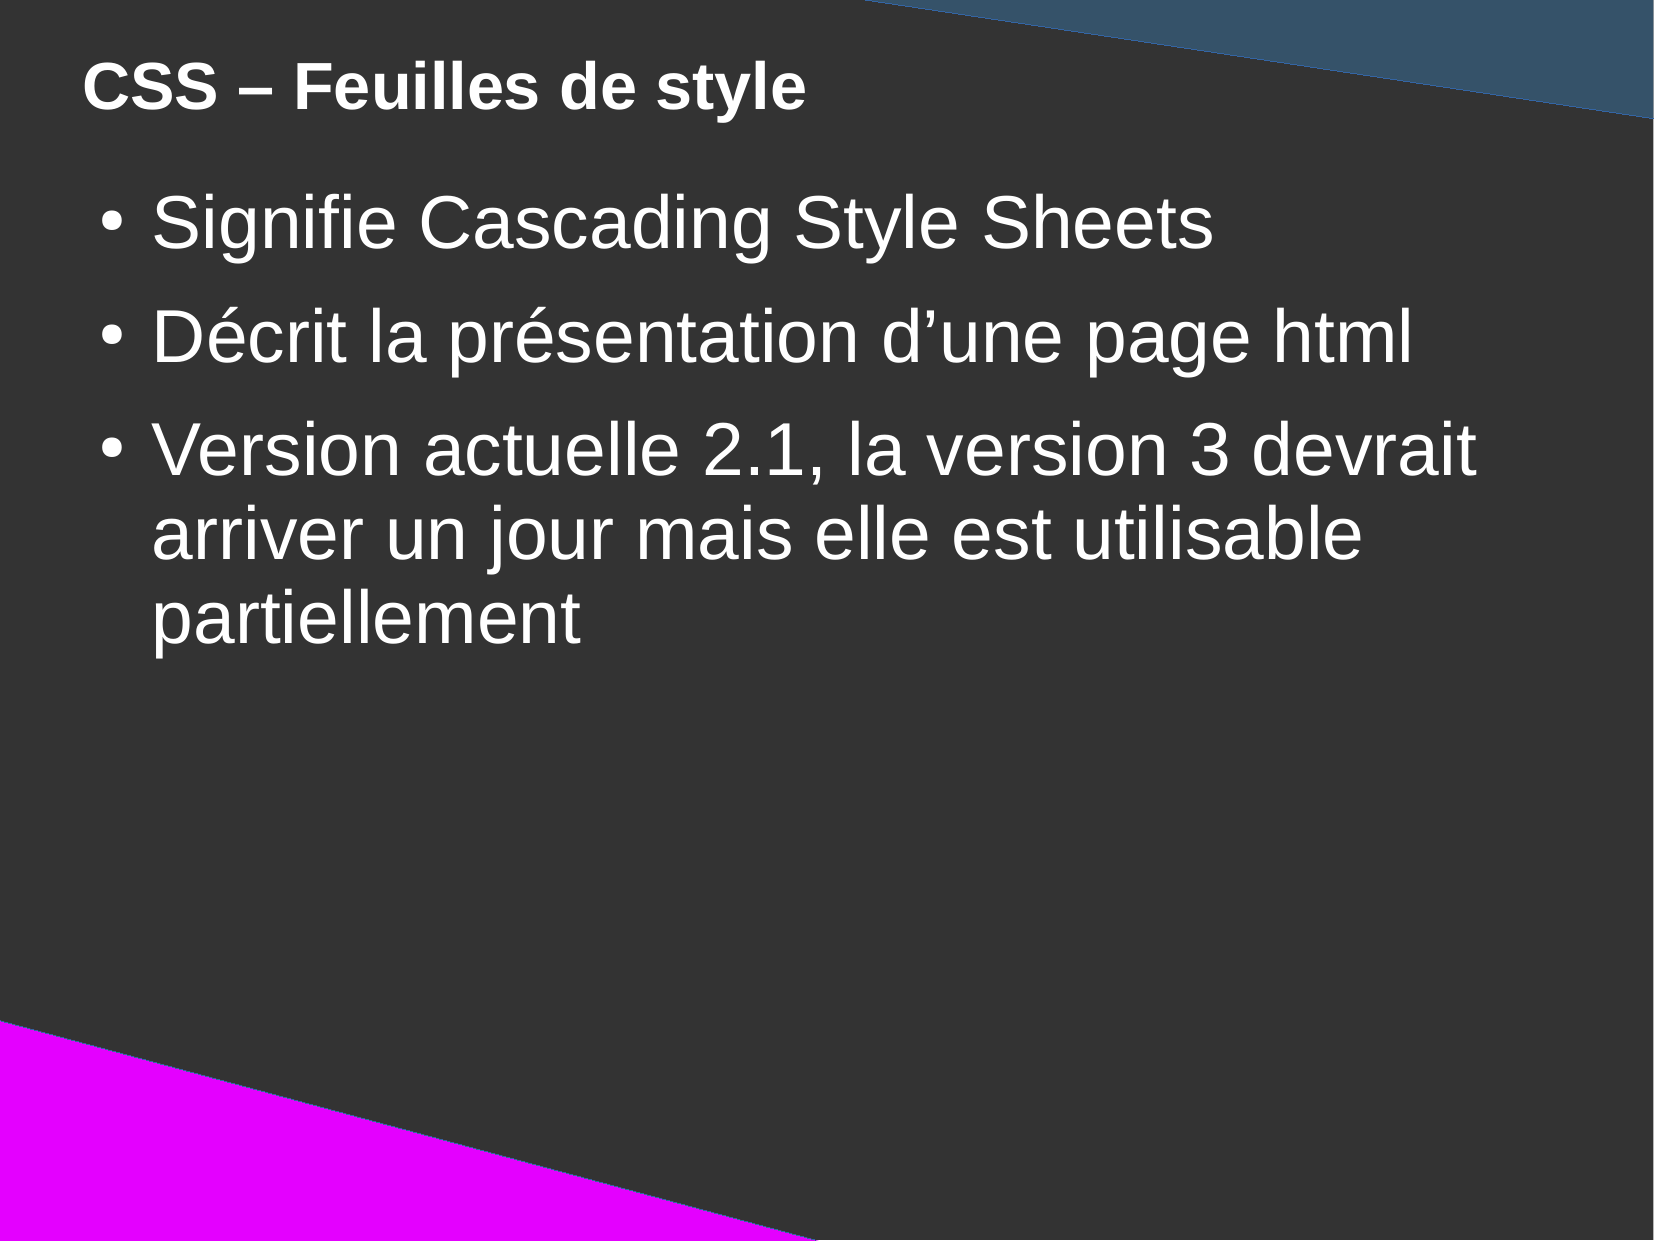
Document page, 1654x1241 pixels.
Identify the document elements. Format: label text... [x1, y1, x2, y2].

text_box [0, 1020, 819, 1241]
text_box [865, 0, 1654, 119]
title CSS – Feuilles de style [82, 49, 1571, 152]
list Signifie Cascading Style Sheets Décrit la présentation d’une page html Version actuelle 2.1, la version 3 devrait arriver un jour mais elle est utilisable partiellement [80, 180, 1605, 900]
